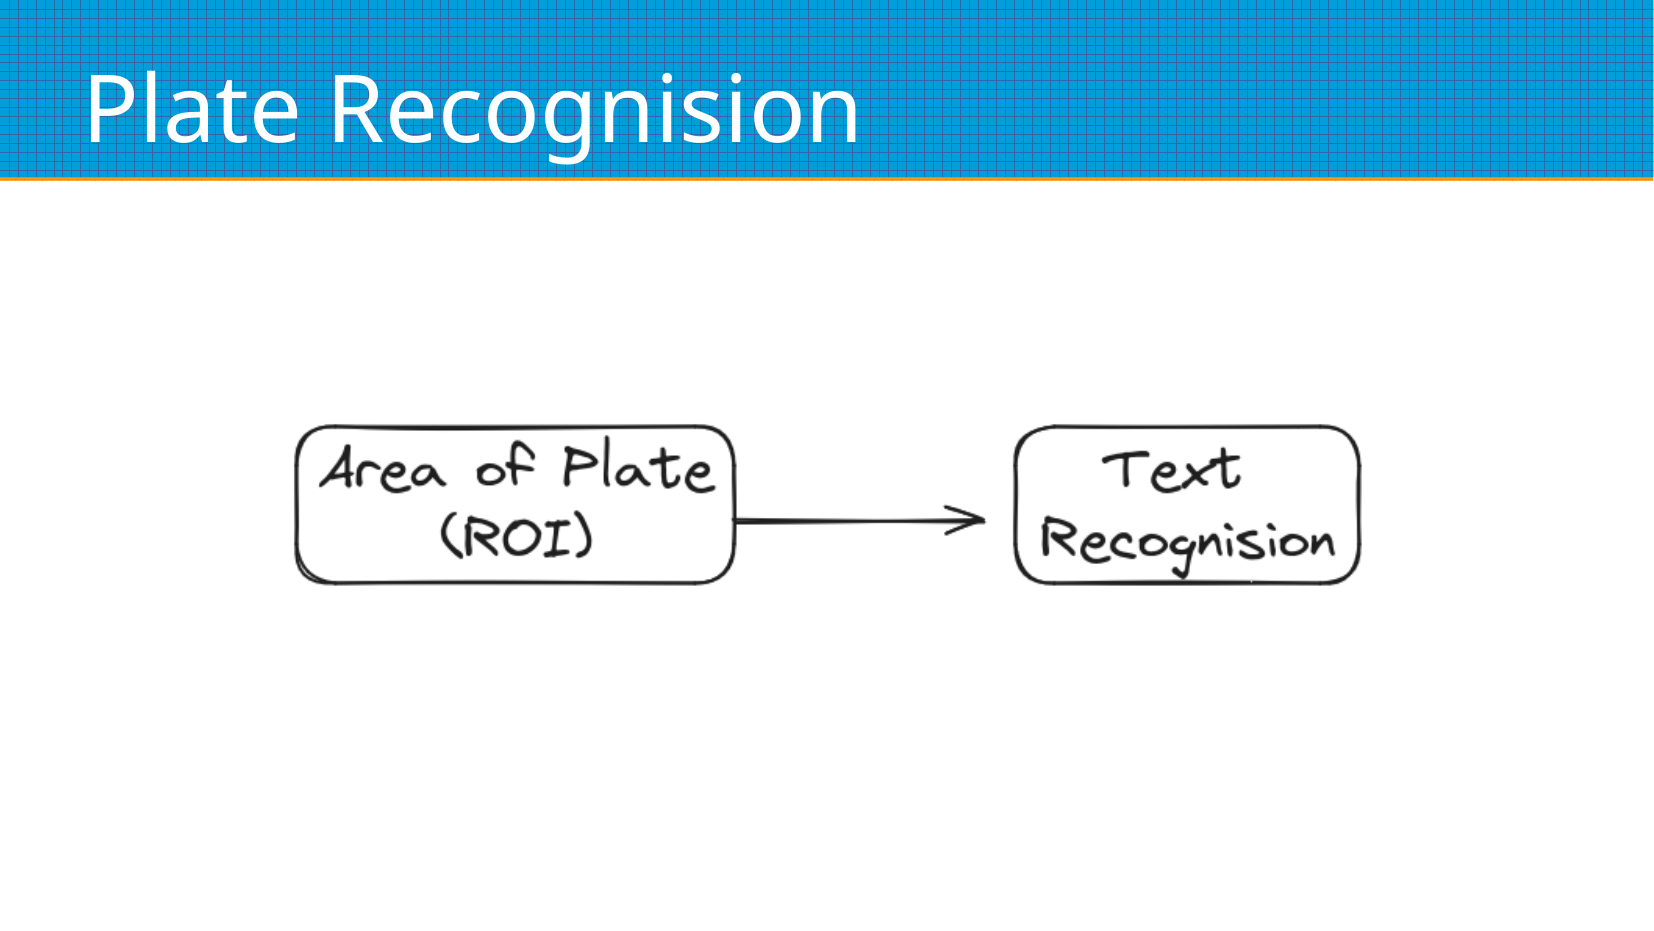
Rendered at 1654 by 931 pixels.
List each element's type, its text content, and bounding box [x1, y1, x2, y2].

picture [282, 412, 1376, 600]
title Plate Recognision [82, 14, 1571, 171]
